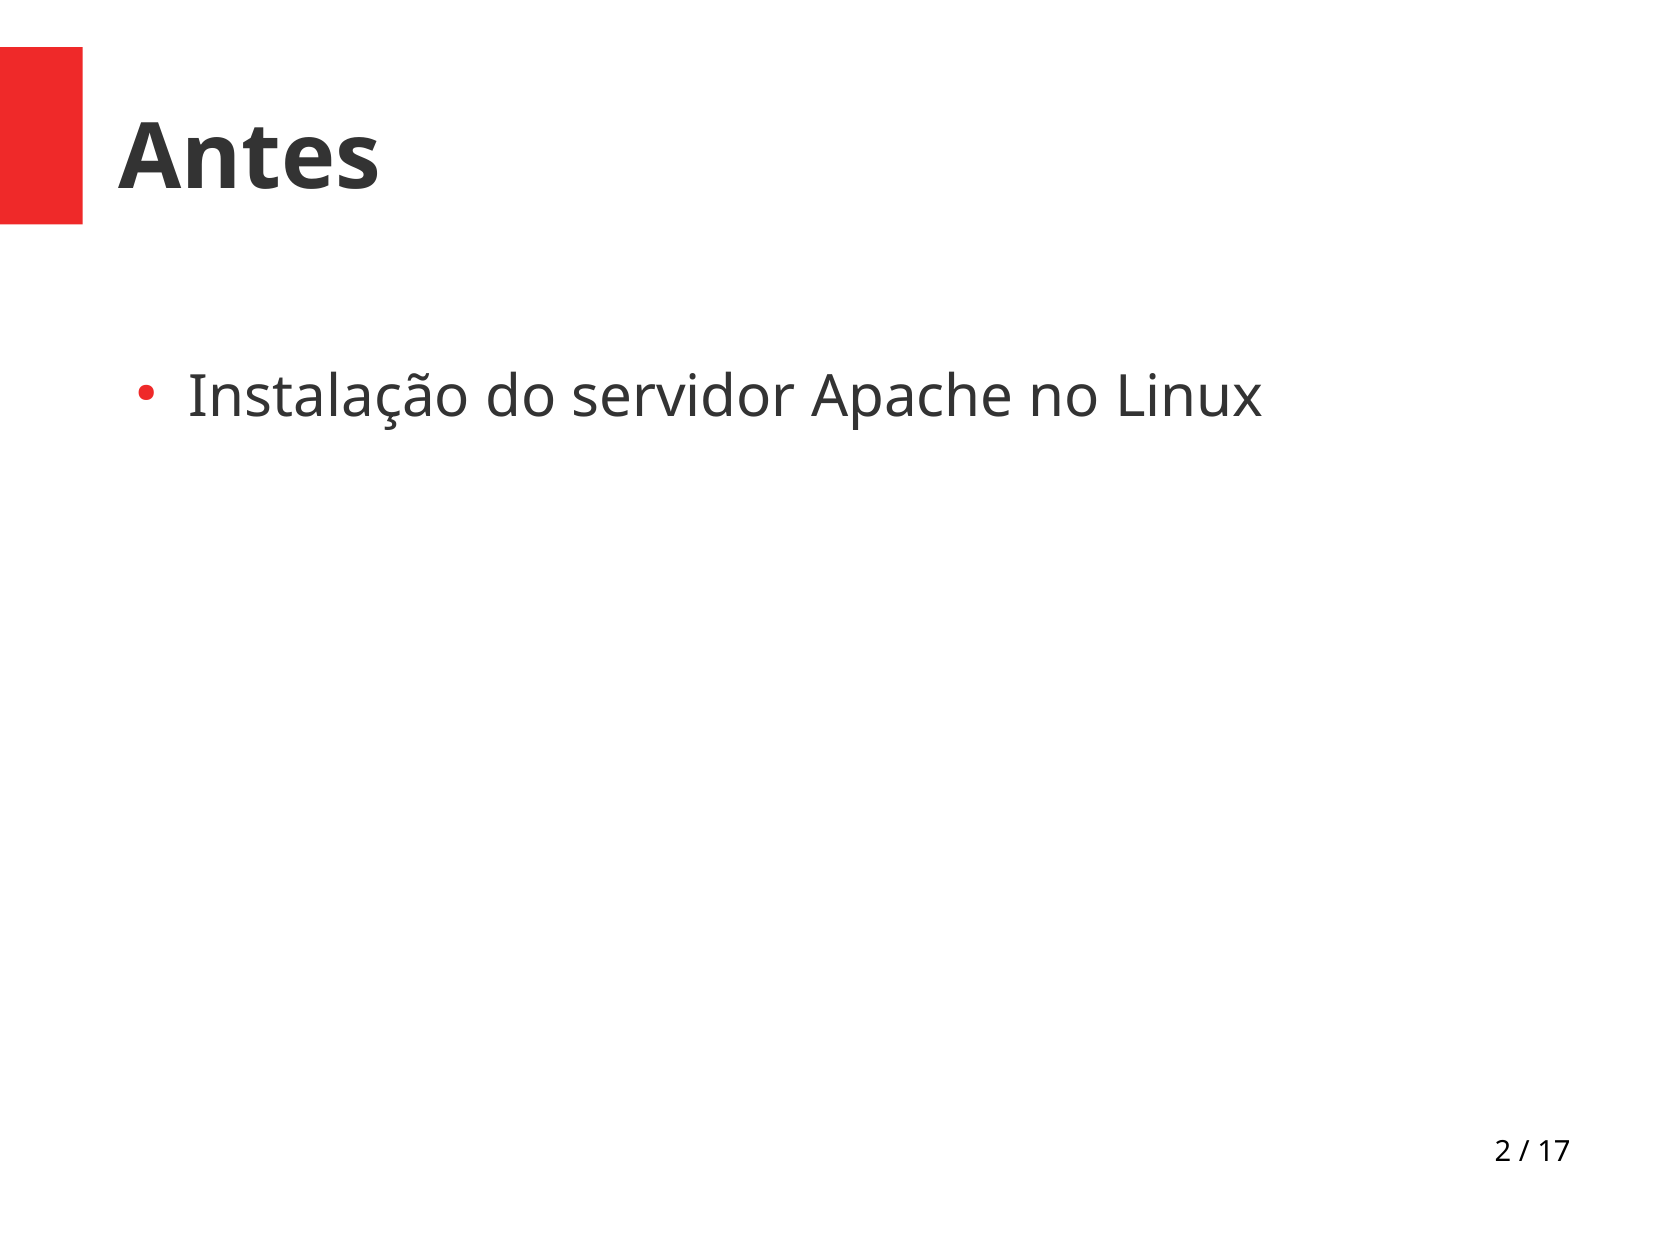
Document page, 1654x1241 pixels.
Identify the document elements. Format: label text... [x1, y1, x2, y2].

list Instalação do servidor Apache no Linux [118, 354, 1536, 1074]
title Antes [118, 49, 1571, 257]
